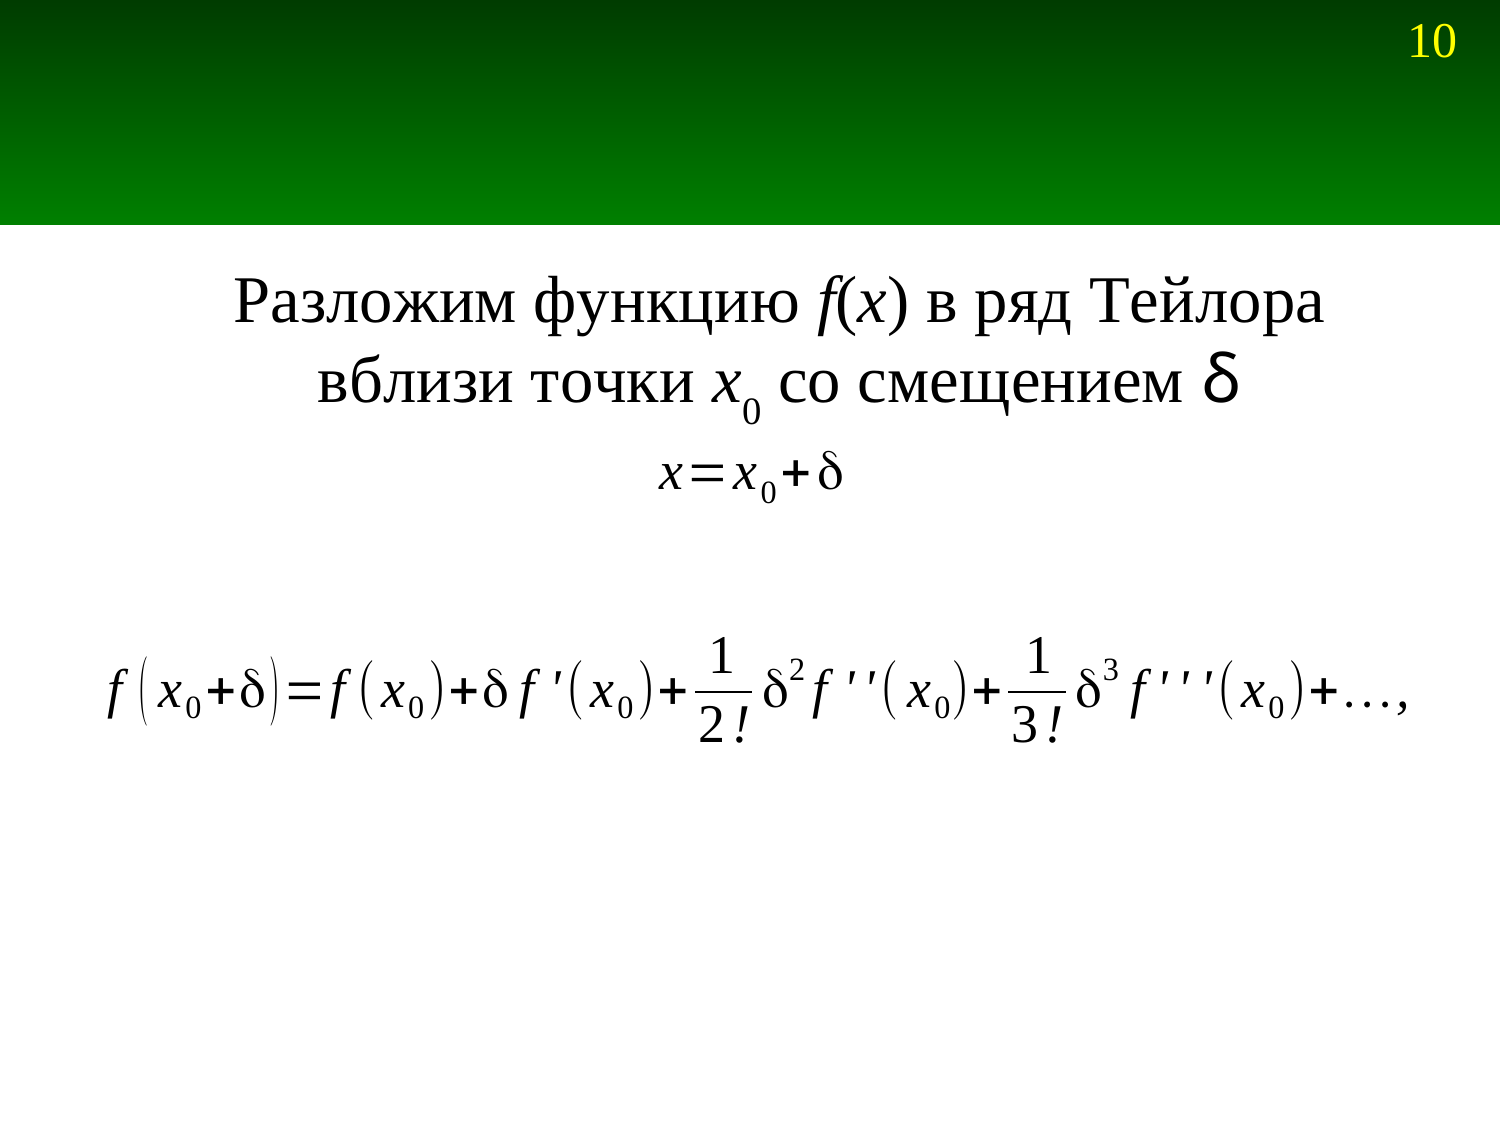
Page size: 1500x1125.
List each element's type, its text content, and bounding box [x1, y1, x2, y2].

text_box Разложим функцию f(x) в ряд Тейлора вблизи точки x0 со смещением δ [218, 248, 1341, 440]
chart [642, 442, 858, 511]
chart [94, 625, 1424, 756]
